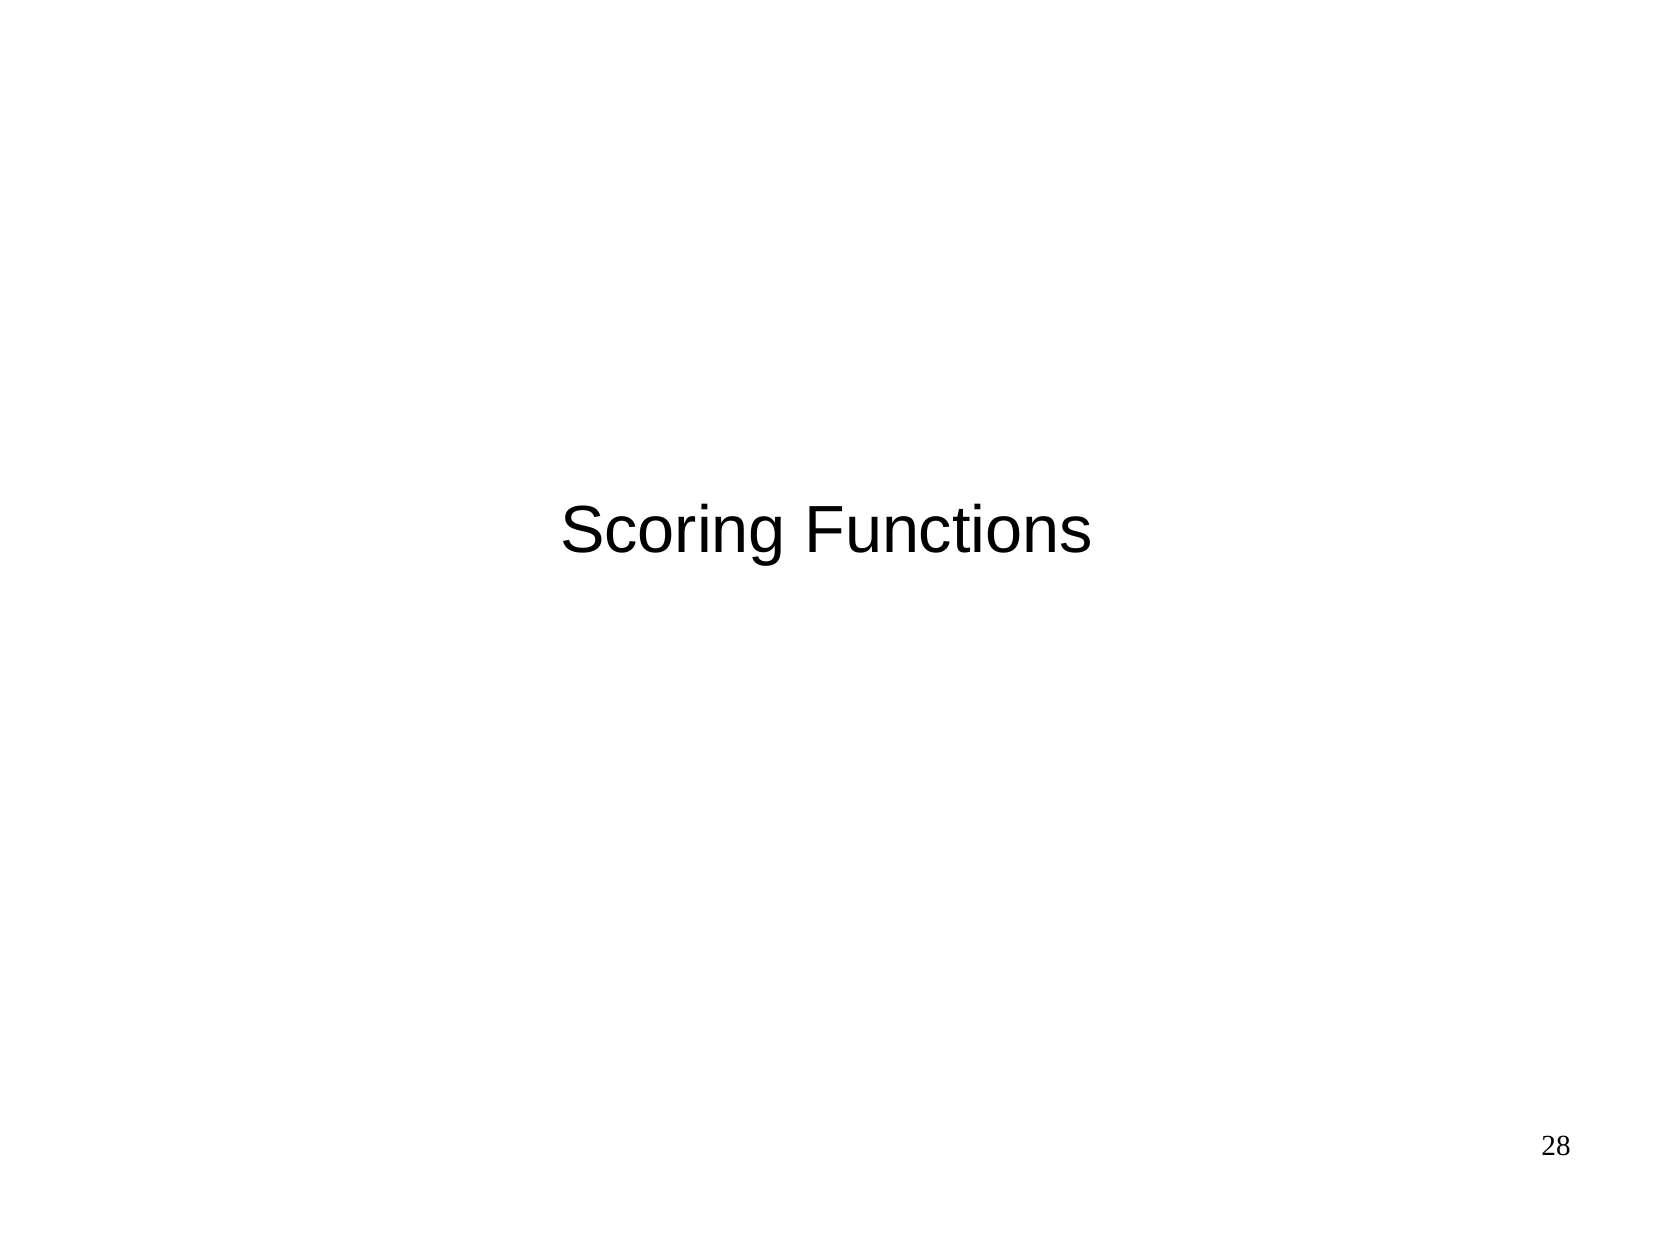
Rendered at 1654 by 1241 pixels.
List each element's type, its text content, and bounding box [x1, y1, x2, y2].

subtitle Scoring Functions [82, 49, 1571, 1010]
